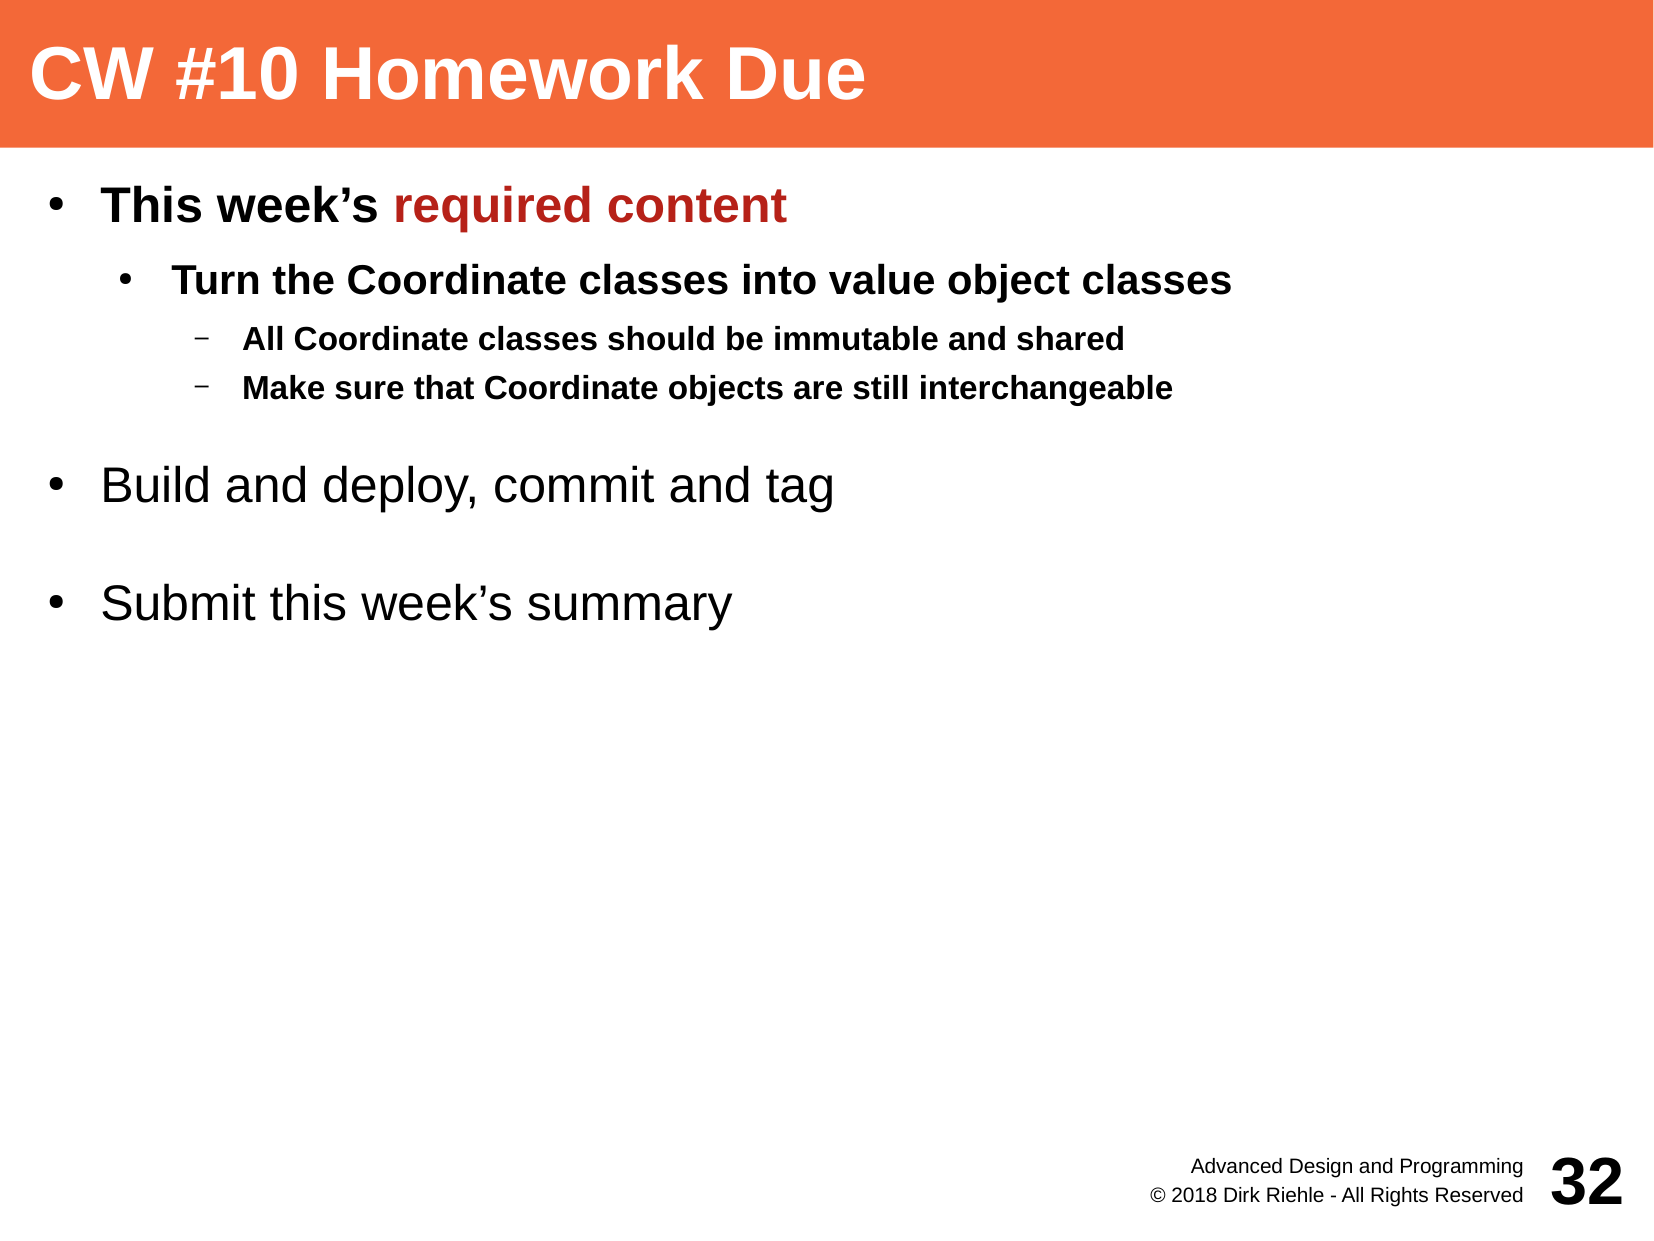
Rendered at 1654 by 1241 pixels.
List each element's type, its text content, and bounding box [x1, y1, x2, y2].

list This week’s required content Turn the Coordinate classes into value object classes All Coordinate classes should be immutable and shared Make sure that Coordinate objects are still interchangeable Build and deploy, commit and tag Submit this week’s summary [29, 177, 1625, 1211]
title CW #10 Homework Due [0, 0, 1654, 148]
